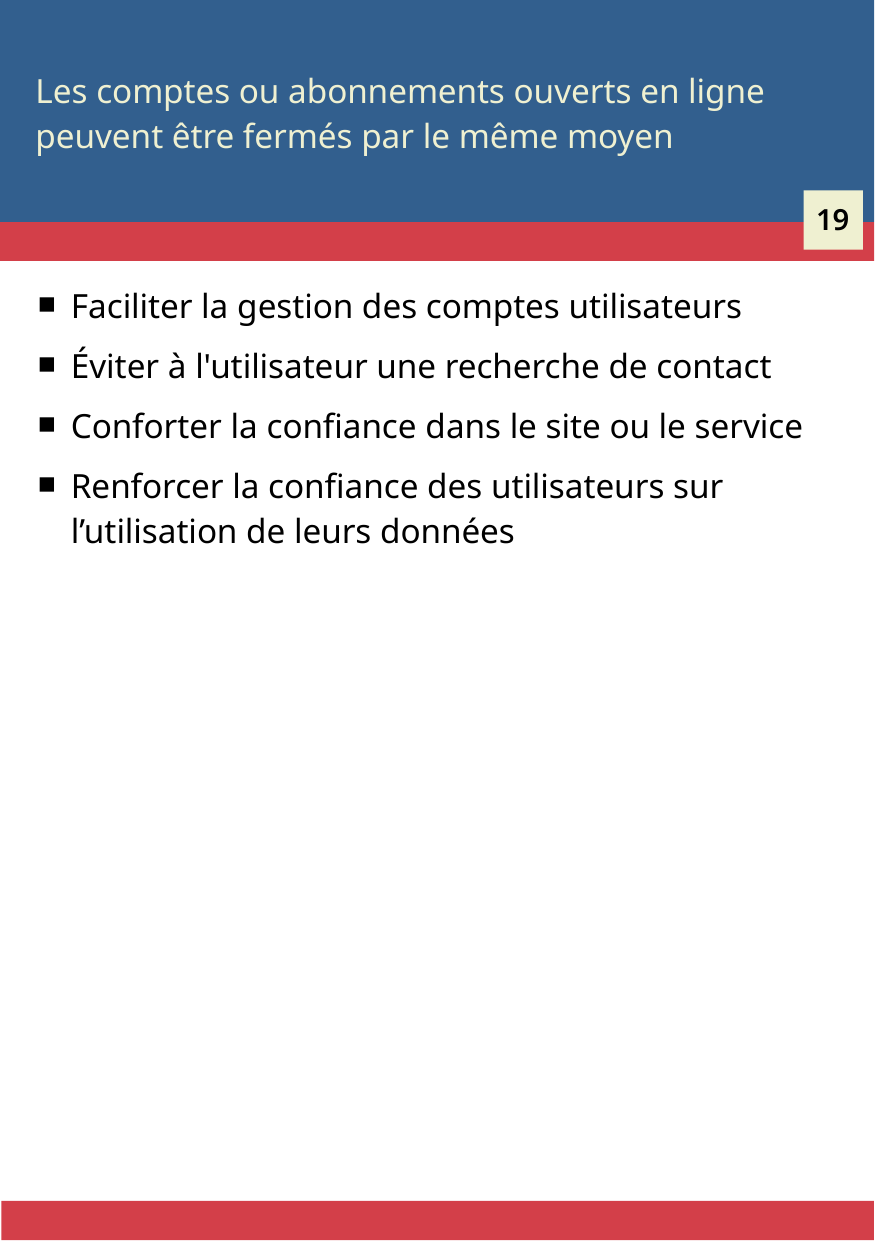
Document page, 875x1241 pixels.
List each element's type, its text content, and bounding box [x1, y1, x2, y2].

list Faciliter la gestion des comptes utilisateurs Éviter à l'utilisateur une recherche de contact Conforter la confiance dans le site ou le service Renforcer la confiance des utilisateurs sur l’utilisation de leurs données [23, 283, 839, 1111]
title Les comptes ou abonnements ouverts en ligne peuvent être fermés par le même moyen [35, 13, 839, 213]
text_box 19 [803, 188, 863, 249]
